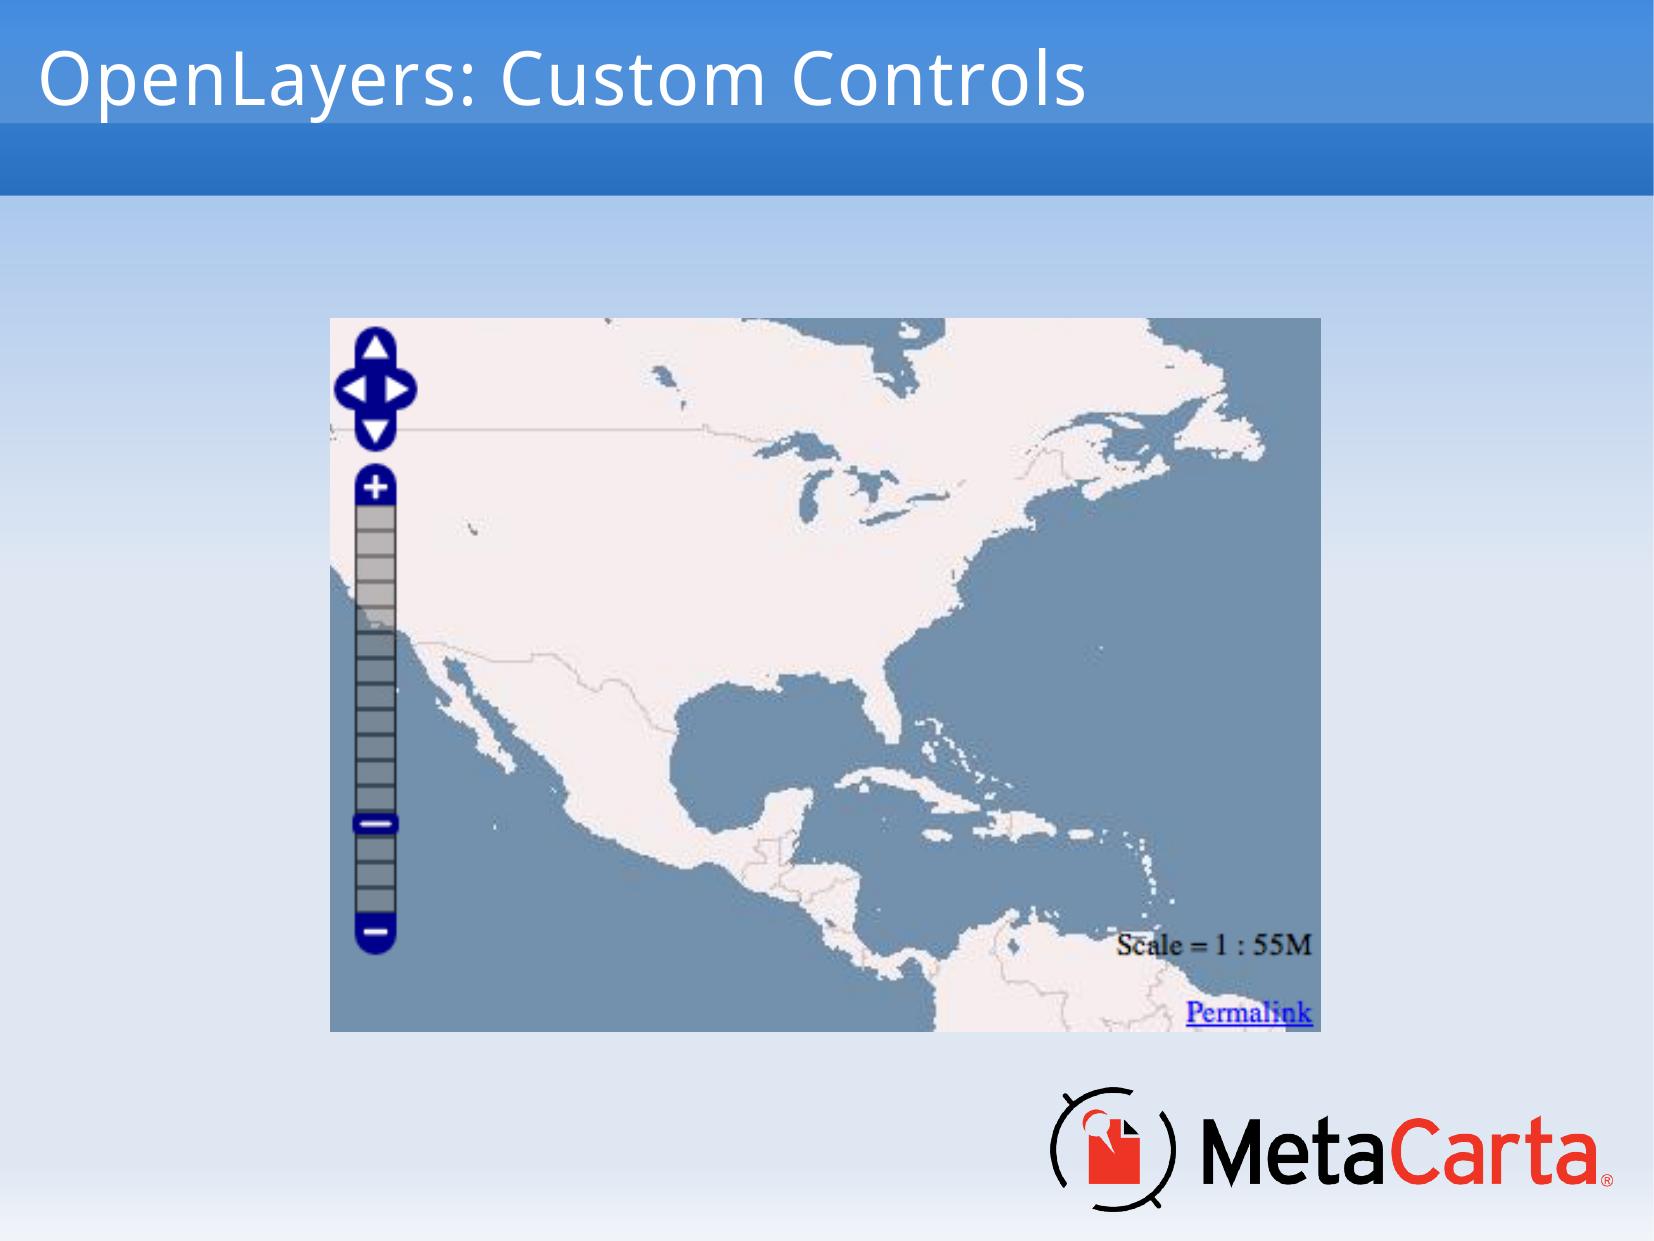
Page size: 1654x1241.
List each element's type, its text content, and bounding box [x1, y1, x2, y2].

title OpenLayers: Custom Controls [37, 2, 1463, 151]
picture [0, 0, 1654, 1241]
